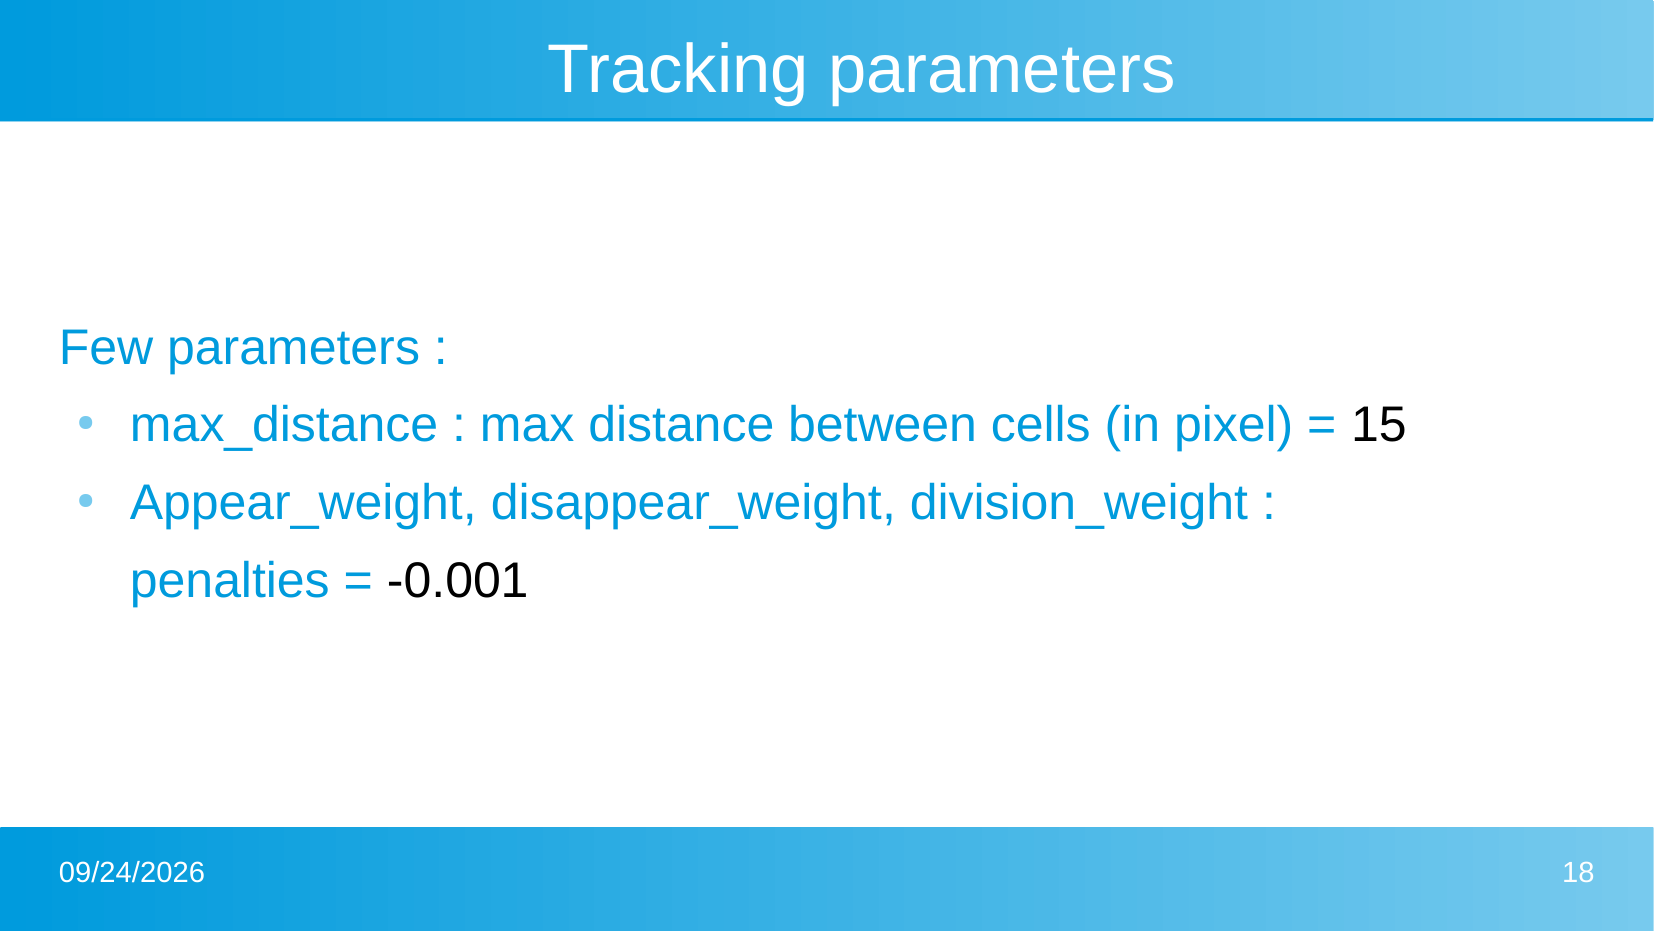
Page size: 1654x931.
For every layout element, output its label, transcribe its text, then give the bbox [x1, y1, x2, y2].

title Tracking parameters [59, 29, 1595, 108]
list Few parameters : max_distance : max distance between cells (in pixel) = 15 Appear_weight, disappear_weight, division_weight : penalties = -0.001 [59, 318, 1595, 414]
